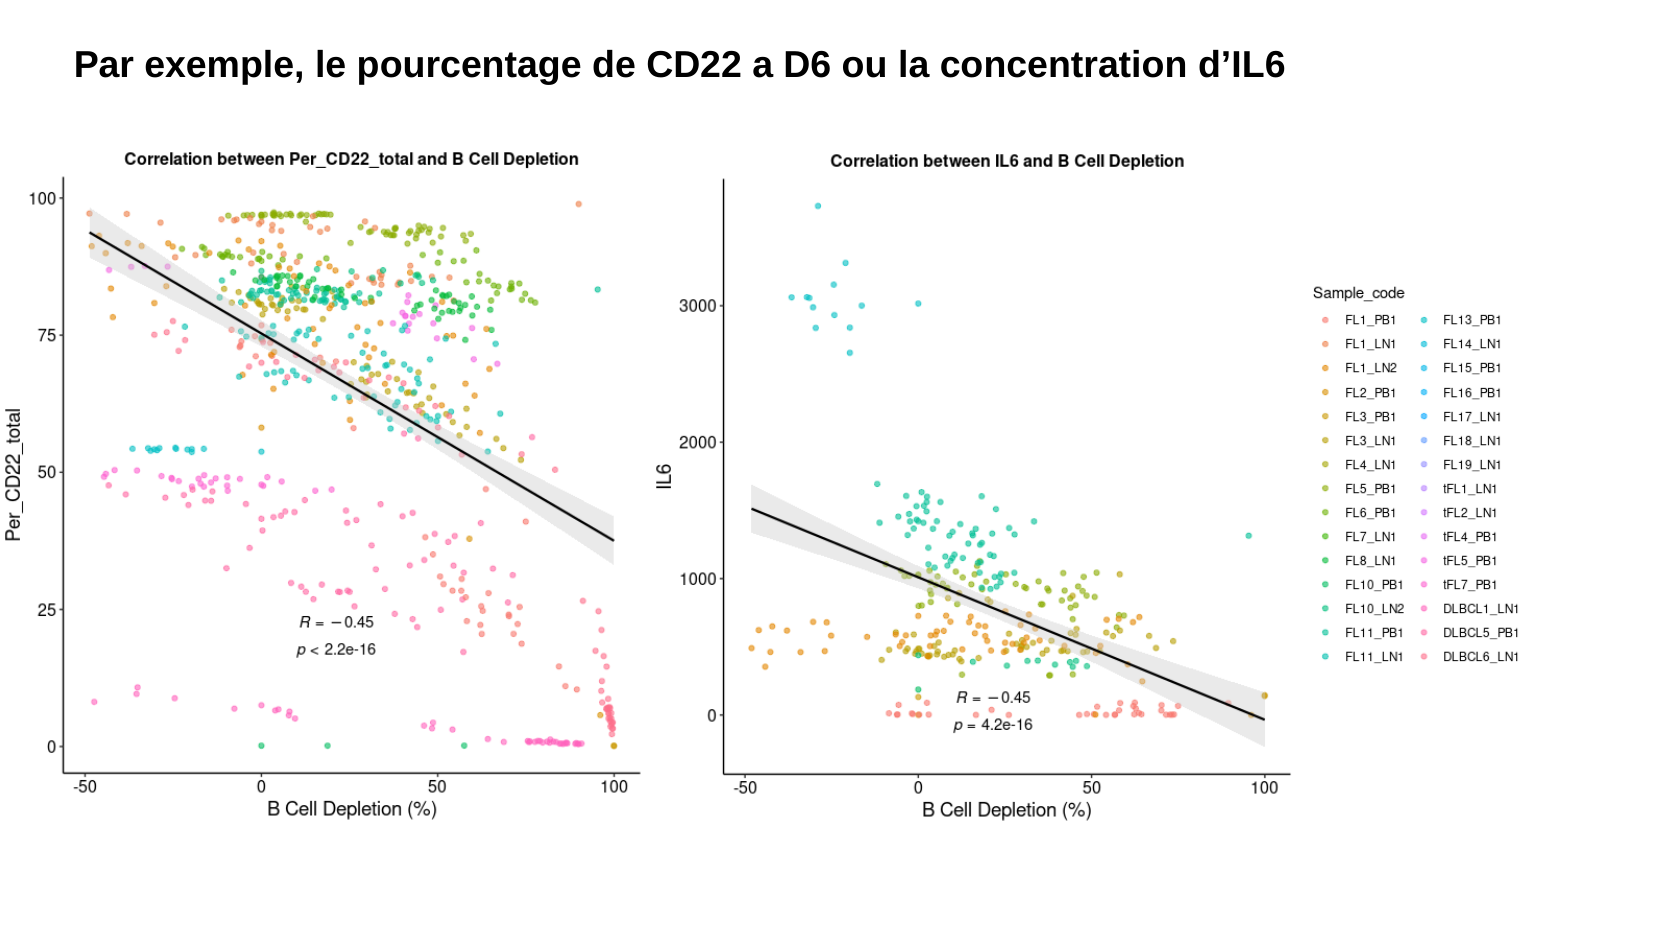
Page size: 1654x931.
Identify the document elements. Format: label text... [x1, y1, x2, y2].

text_box Par exemple, le pourcentage de CD22 a D6 ou la concentration d’IL6 [59, 36, 1654, 178]
picture [0, 145, 1536, 828]
